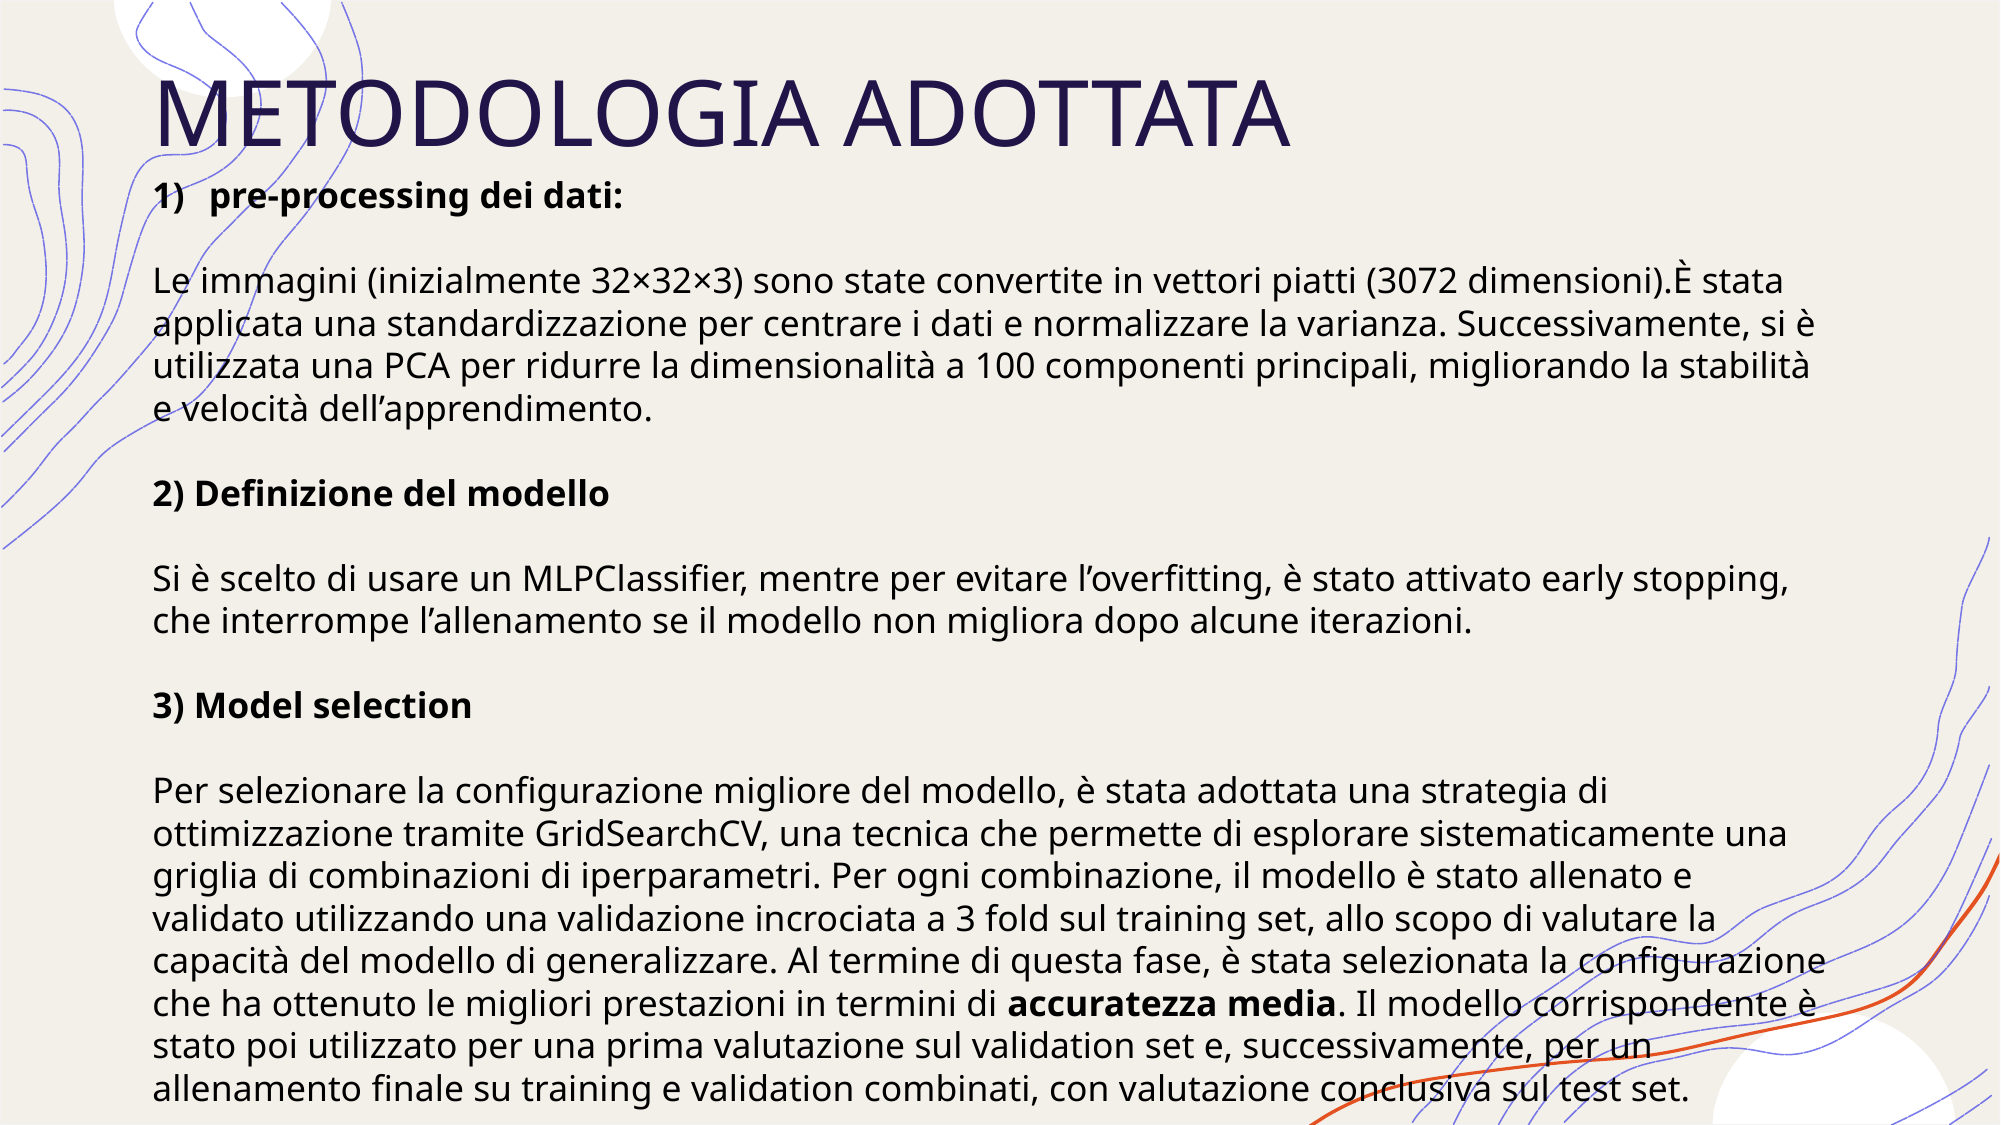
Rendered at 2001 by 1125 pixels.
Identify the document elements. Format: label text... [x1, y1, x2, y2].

title METODOLOGIA ADOTTATA [137, 23, 1863, 195]
text_box pre-processing dei dati: Le immagini (inizialmente 32×32×3) sono state convertite in vettori piatti (3072 dimensioni).È stata applicata una standardizzazione per centrare i dati e normalizzare la varianza. Successivamente, si è utilizzata una PCA per ridurre la dimensionalità a 100 componenti principali, migliorando la stabilità e velocità dell’apprendimento. 2) Definizione del modello Si è scelto di usare un MLPClassifier, mentre per evitare l’overfitting, è stato attivato early stopping, che interrompe l’allenamento se il modello non migliora dopo alcune iterazioni. 3) Model selection Per selezionare la configurazione migliore del modello, è stata adottata una strategia di ottimizzazione tramite GridSearchCV, una tecnica che permette di esplorare sistematicamente una griglia di combinazioni di iperparametri. Per ogni combinazione, il modello è stato allenato e validato utilizzando una validazione incrociata a 3 fold sul training set, allo scopo di valutare la capacità del modello di generalizzare. Al termine di questa fase, è stata selezionata la configurazione che ha ottenuto le migliori prestazioni in termini di accuratezza media. Il modello corrispondente è stato poi utilizzato per una prima valutazione sul validation set e, successivamente, per un allenamento finale su training e validation combinati, con valutazione conclusiva sul test set. [137, 165, 1848, 1125]
